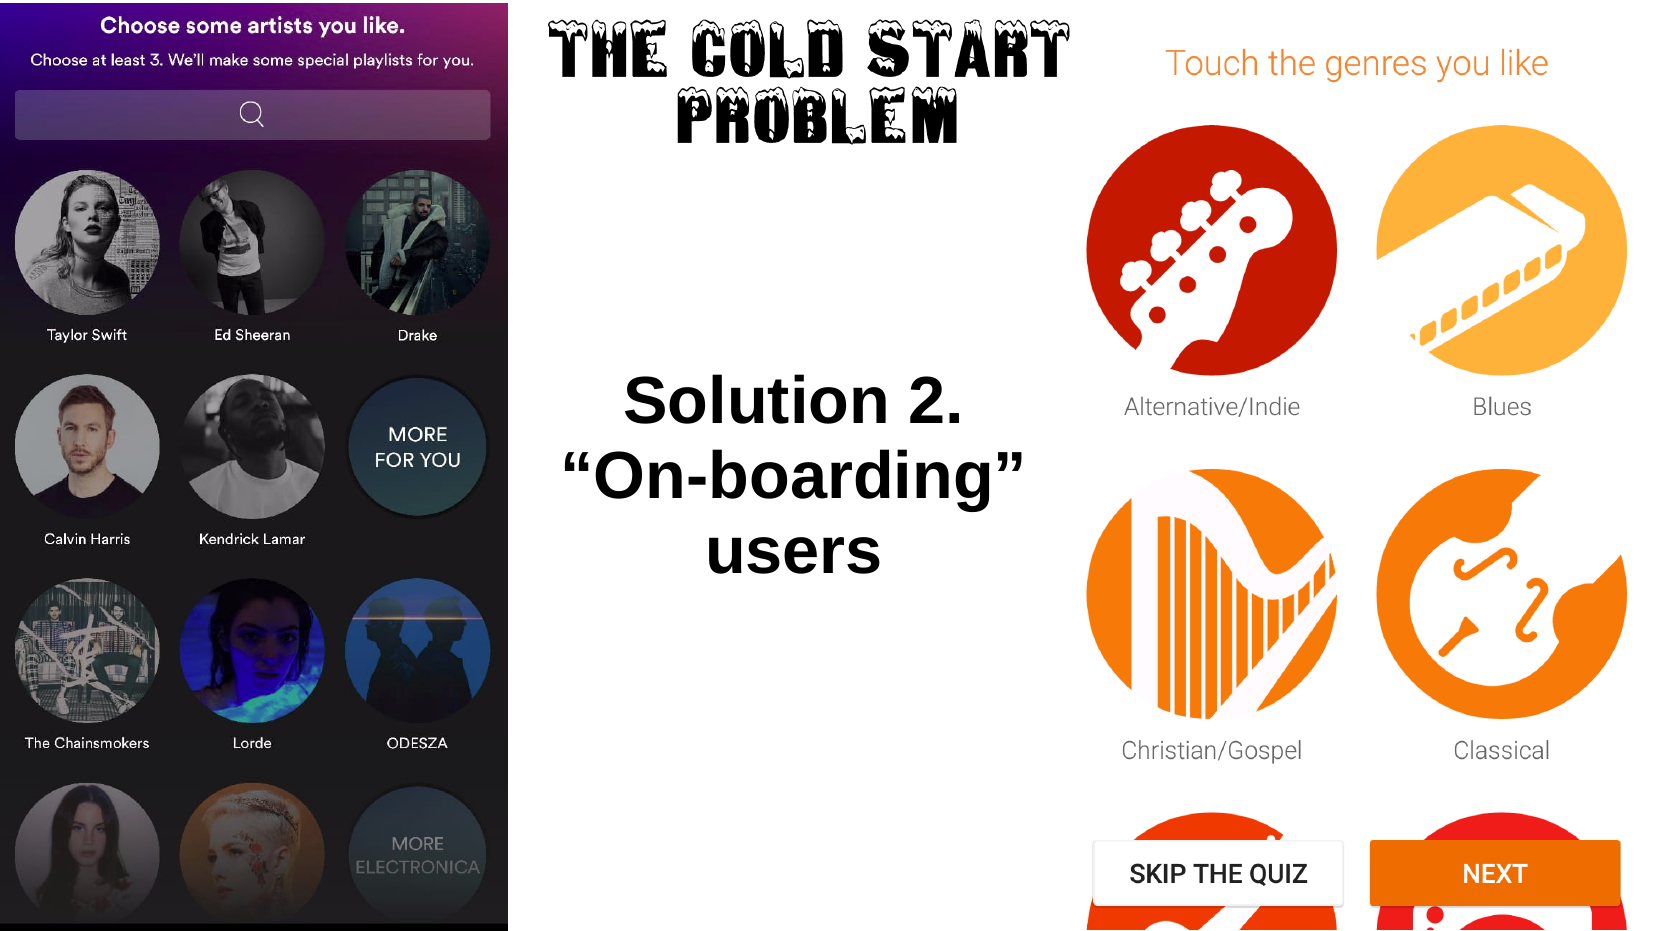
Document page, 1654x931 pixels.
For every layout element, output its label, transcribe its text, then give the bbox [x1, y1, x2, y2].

text_box Solution 2. “On-boarding” users [542, 356, 1046, 745]
picture [0, 3, 508, 931]
picture [546, 0, 1653, 930]
